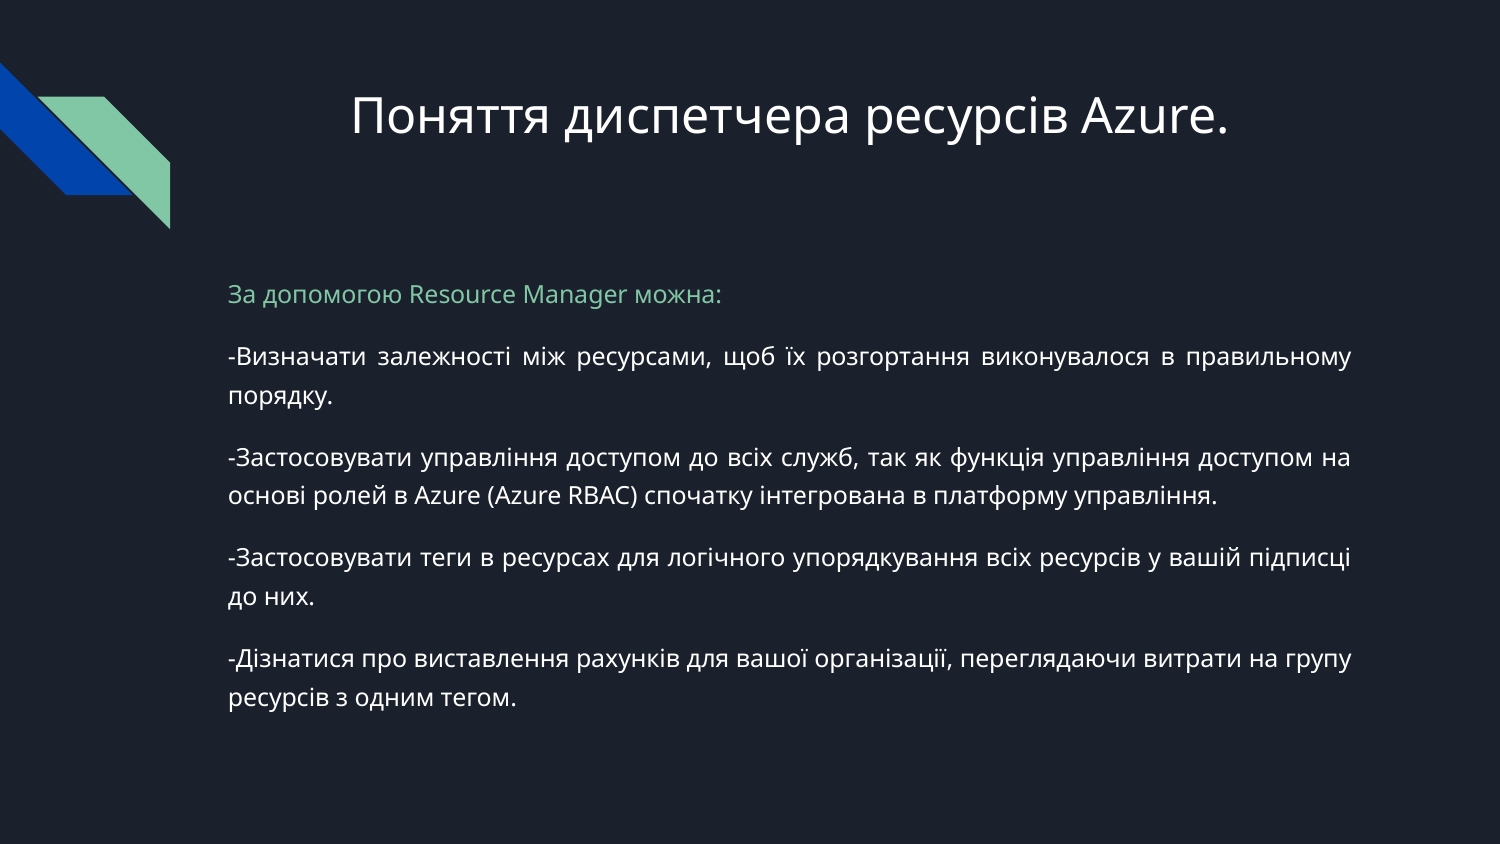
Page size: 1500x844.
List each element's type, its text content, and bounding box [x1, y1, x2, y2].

list За допомогою Resource Manager можна: -Визначати залежності між ресурсами, щоб їх розгортання виконувалося в правильному порядку. -Застосовувати управління доступом до всіх служб, так як функція управління доступом на основі ролей в Azure (Azure RBAC) спочатку інтегрована в платформу управління. -Застосовувати теги в ресурсах для логічного упорядкування всіх ресурсів у вашій підписці до них. -Дізнатися про виставлення рахунків для вашої організації, переглядаючи витрати на групу ресурсів з одним тегом. [212, 257, 1368, 735]
title Поняття диспетчера ресурсів Azure. [212, 64, 1368, 215]
